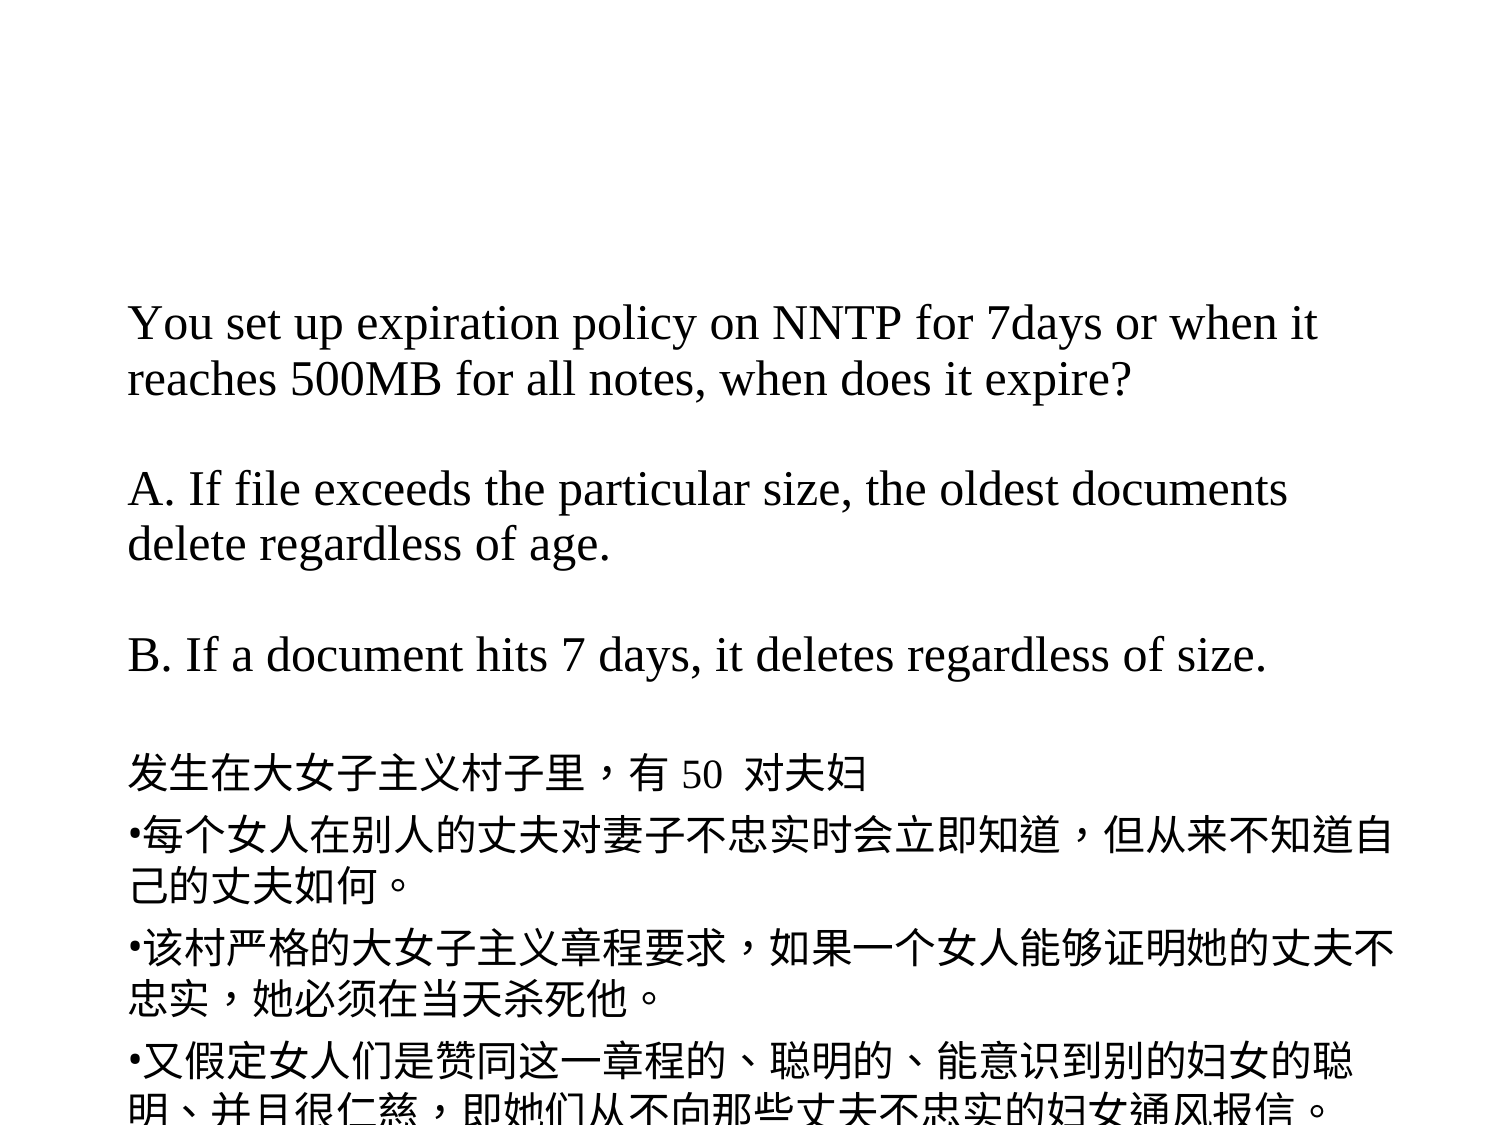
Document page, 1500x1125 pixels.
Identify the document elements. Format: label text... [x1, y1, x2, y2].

text_box You set up expiration policy on NNTP for 7days or when it reaches 500MB for all notes, when does it expire? A. If file exceeds the particular size, the oldest documents delete regardless of age. B. If a document hits 7 days, it deletes regardless of size. 发生在大女子主义村子里，有50 对夫妇 每个女人在别人的丈夫对妻子不忠实时会立即知道，但从来不知道自己的丈夫如何。 该村严格的大女子主义章程要求，如果一个女人能够证明她的丈夫不忠实，她必须在当天杀死他。 又假定女人们是赞同这一章程的、聪明的、能意识到别的妇女的聪明、并且很仁慈，即她们从不向那些丈夫不忠实的妇女通风报信。 假定发生了这样的事：所有这50个男人都不忠实，但没有哪一个女人能够证明她的丈夫的不忠实，以至这个村子能够快活而又小心翼翼地一如既往。有一天早晨，森林的远处有一位德高望重的女族长来拜访。她的诚实众所周知，她的话就像法律。她暗中警告说村子里至少有一个风流的丈夫。 问：这个村子里多少男人会遭受面顶之灾? [112, 287, 1413, 1125]
